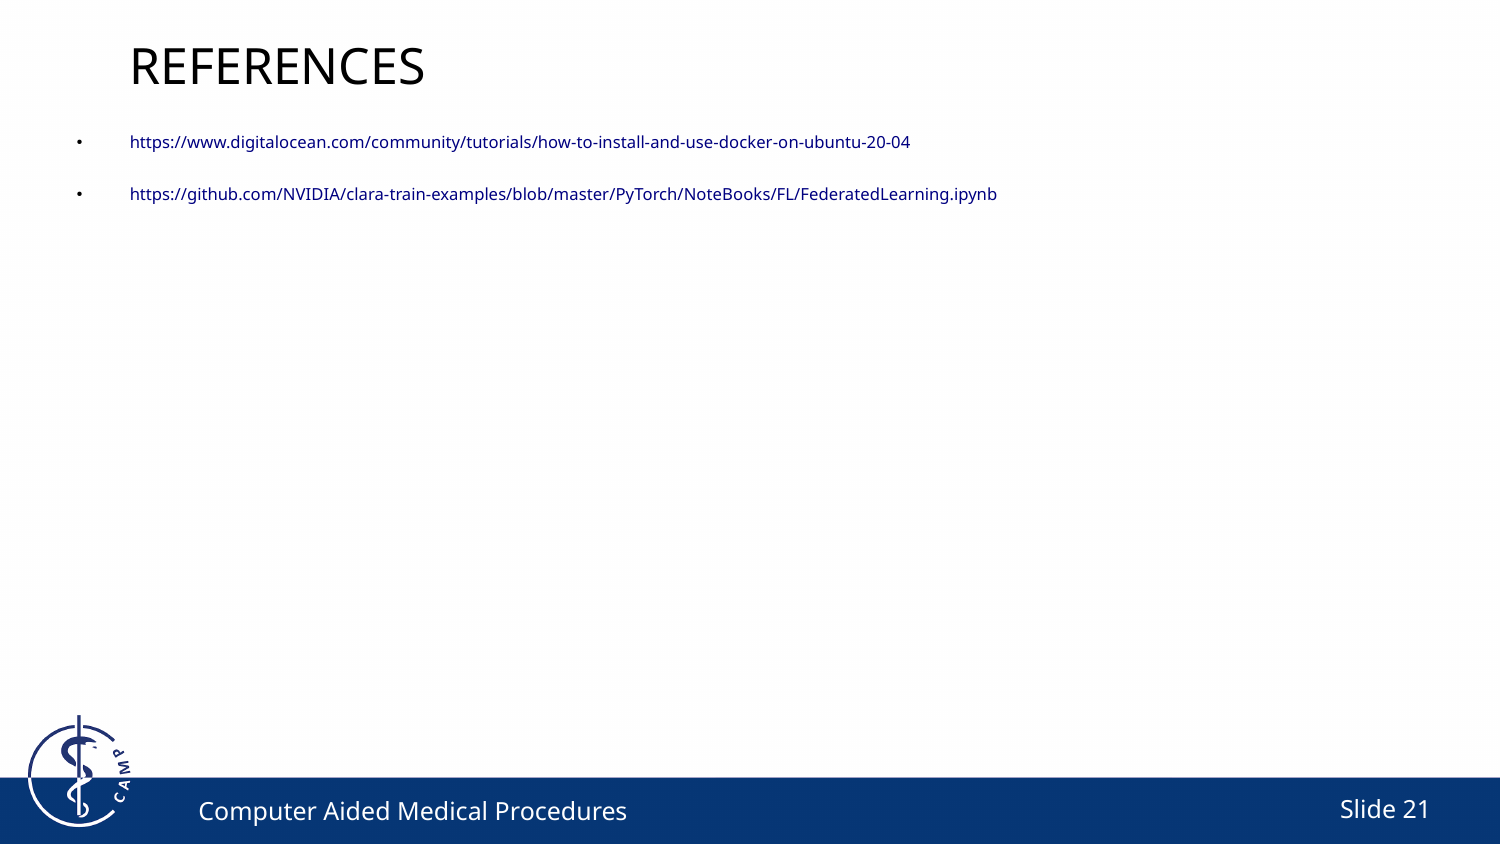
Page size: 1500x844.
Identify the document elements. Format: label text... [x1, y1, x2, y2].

text_box Slide 15 [1325, 778, 1500, 844]
text_box Computer Aided Medical Procedures [183, 778, 800, 844]
list https://www.digitalocean.com/community/tutorials/how-to-install-and-use-docker-on-ubuntu-20-04 https://github.com/NVIDIA/clara-train-examples/blob/master/PyTorch/NoteBooks/FL/FederatedLearning.ipynb [58, 131, 1441, 760]
title REFERENCES [58, 28, 1438, 104]
picture [0, 0, 1500, 844]
